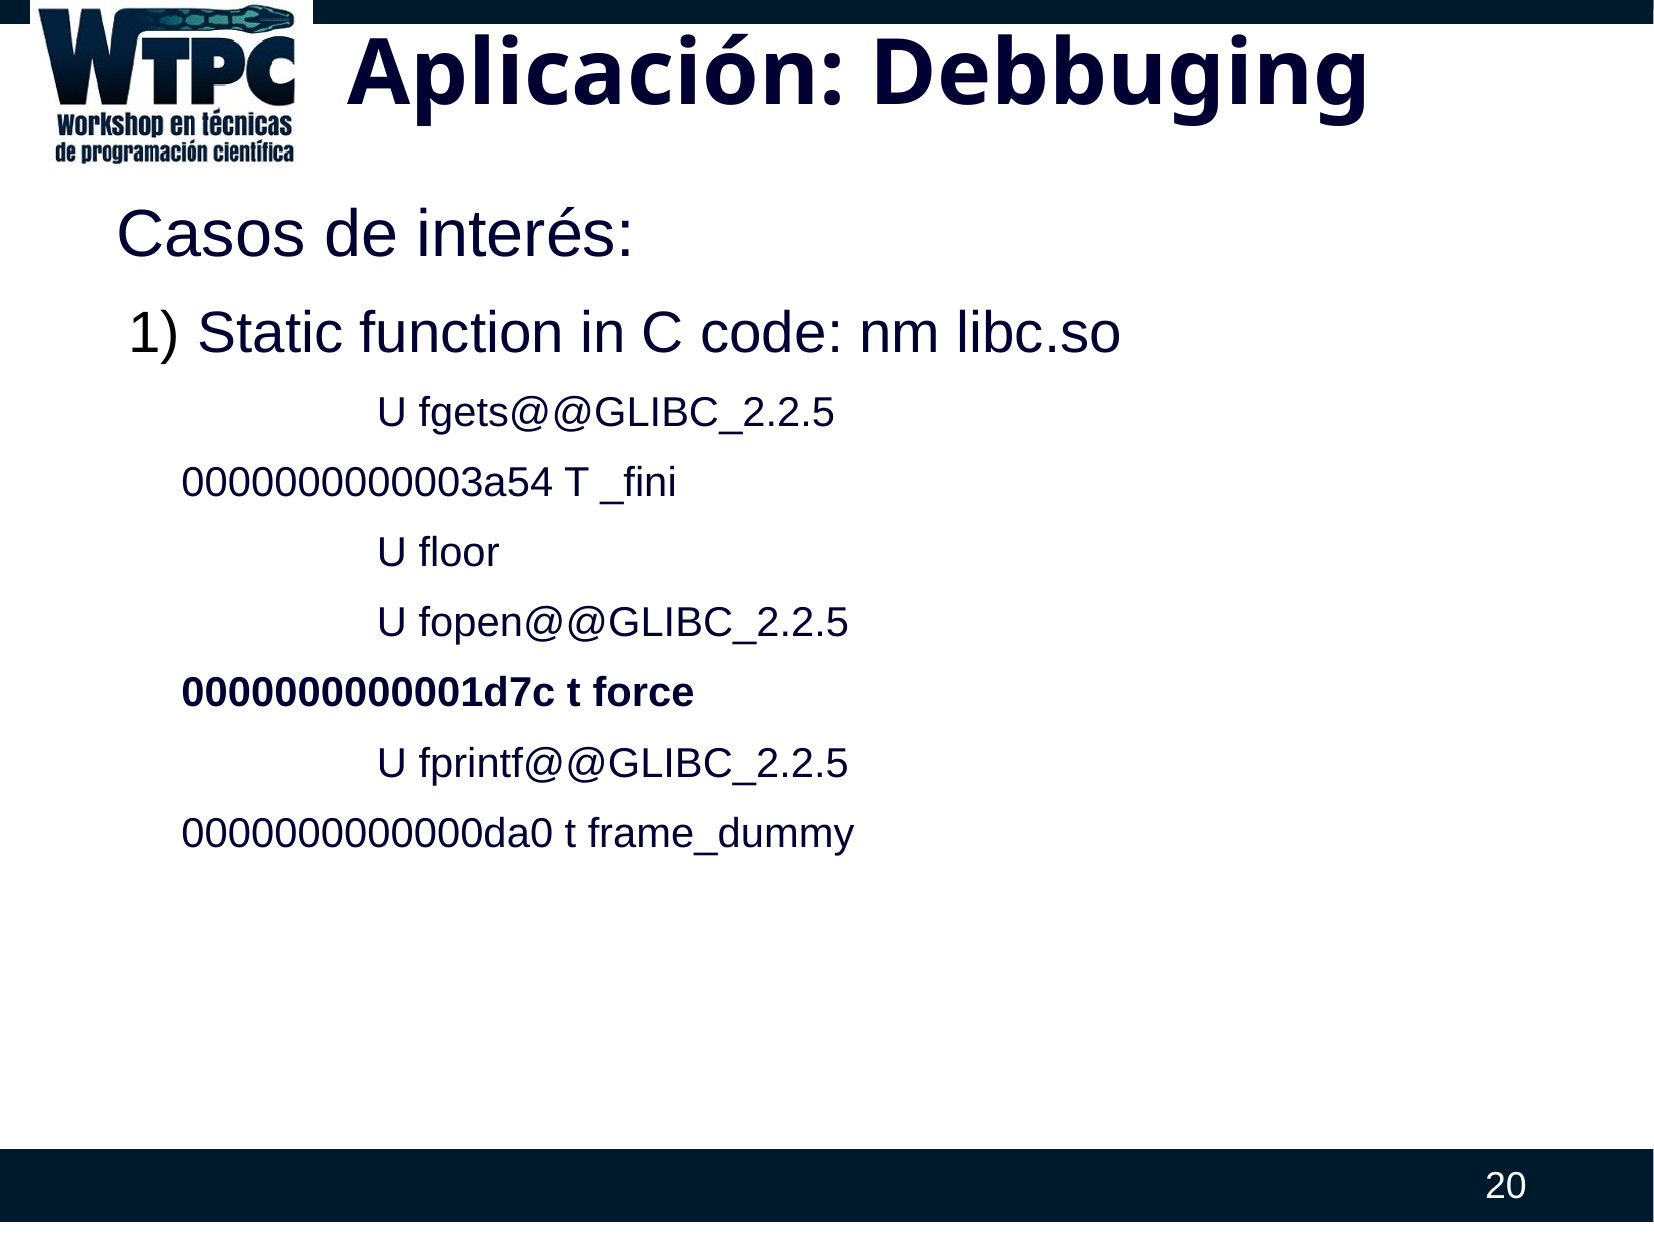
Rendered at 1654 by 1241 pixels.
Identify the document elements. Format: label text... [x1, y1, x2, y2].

picture [0, 0, 1654, 175]
text_box <número> [1470, 1156, 1654, 1228]
list Casos de interés: Static function in C code: nm libc.so U fgets@@GLIBC_2.2.5 0000000000003a54 T _fini U floor U fopen@@GLIBC_2.2.5 0000000000001d7c t force U fprintf@@GLIBC_2.2.5 0000000000000da0 t frame_dummy [39, 195, 1617, 1106]
title Aplicación: Debbuging [347, 24, 1569, 125]
picture [0, 1149, 1654, 1223]
